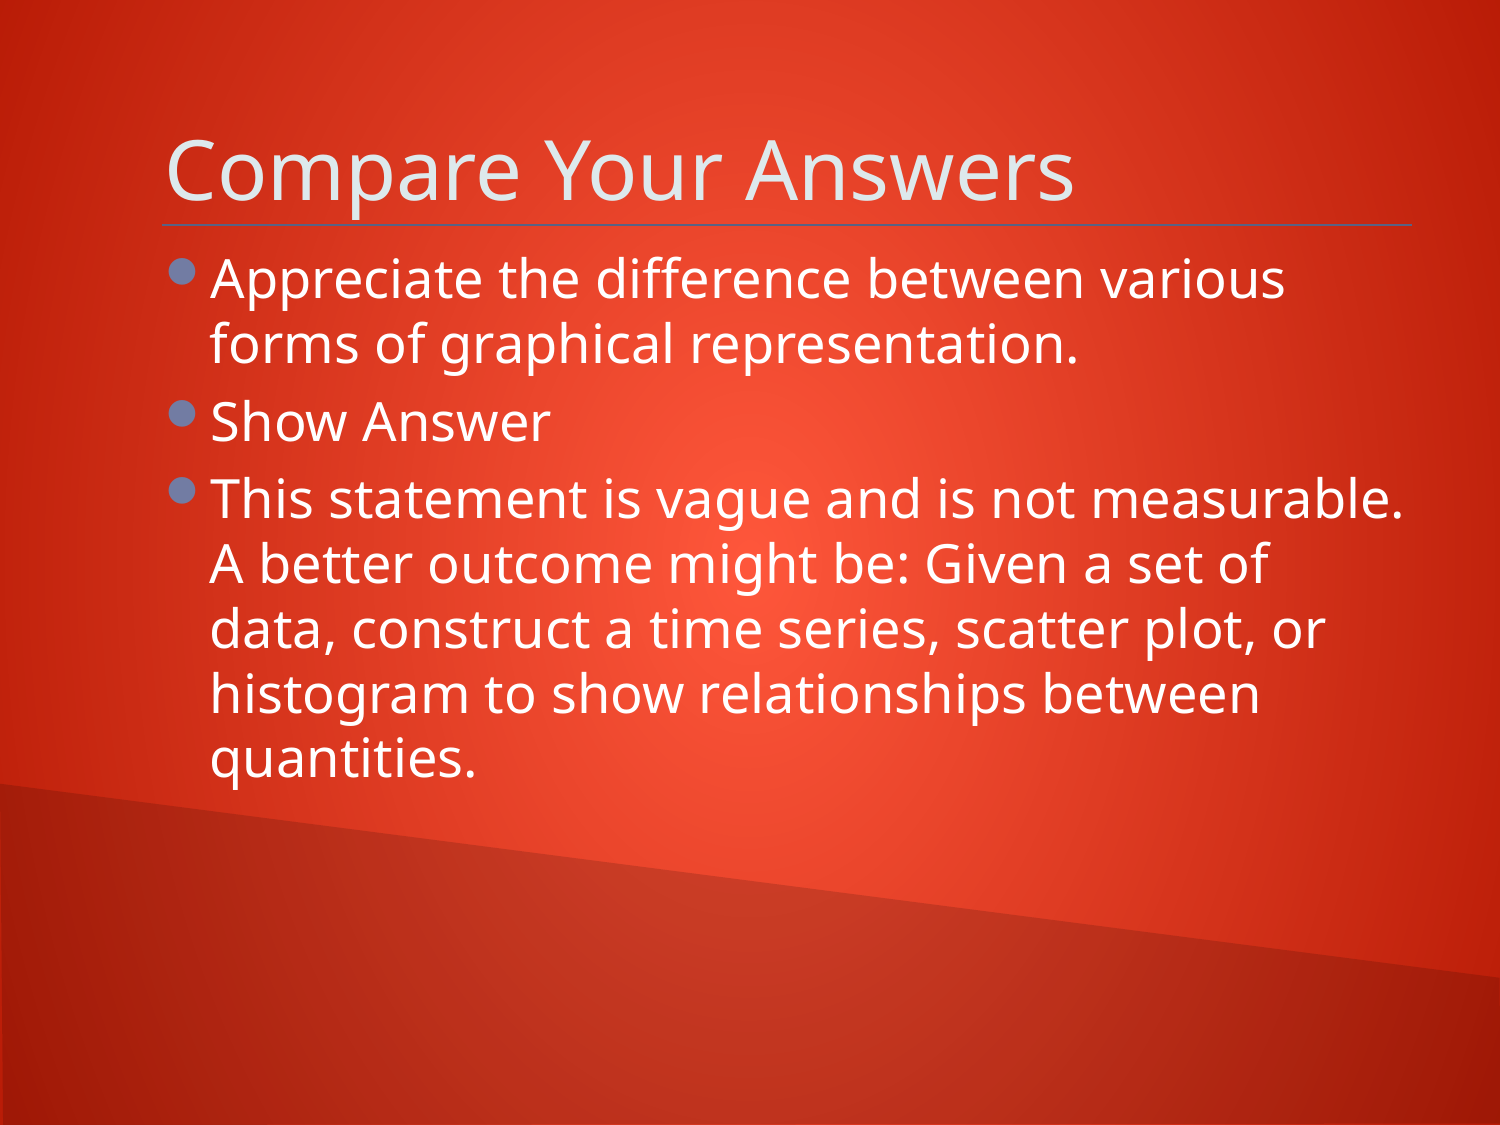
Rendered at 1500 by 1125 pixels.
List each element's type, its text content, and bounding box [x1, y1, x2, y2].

list Appreciate the difference between various forms of graphical representation. Show Answer This statement is vague and is not measurable. A better outcome might be: Given a set of data, construct a time series, scatter plot, or histogram to show relationships between quantities. [150, 237, 1425, 988]
title Compare Your Answers [150, 45, 1425, 233]
